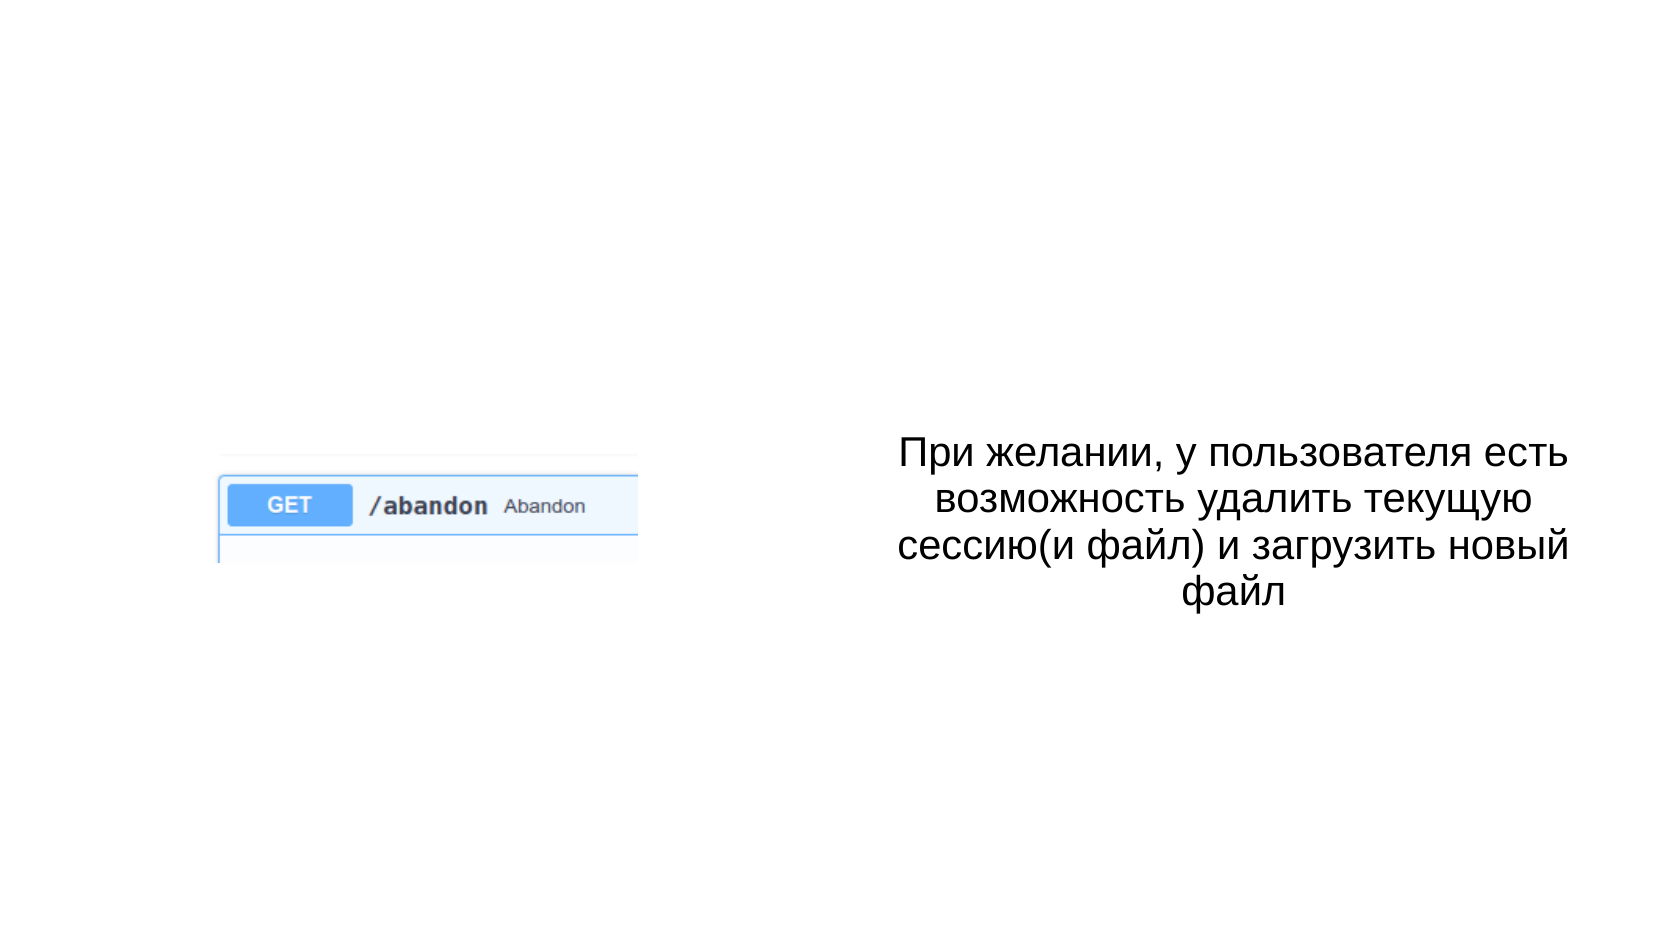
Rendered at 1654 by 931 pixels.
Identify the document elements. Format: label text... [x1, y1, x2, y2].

subtitle При желании, у пользователя есть возможность удалить текущую сессию(и файл) и загрузить новый файл [862, 180, 1605, 863]
picture [195, 454, 638, 563]
